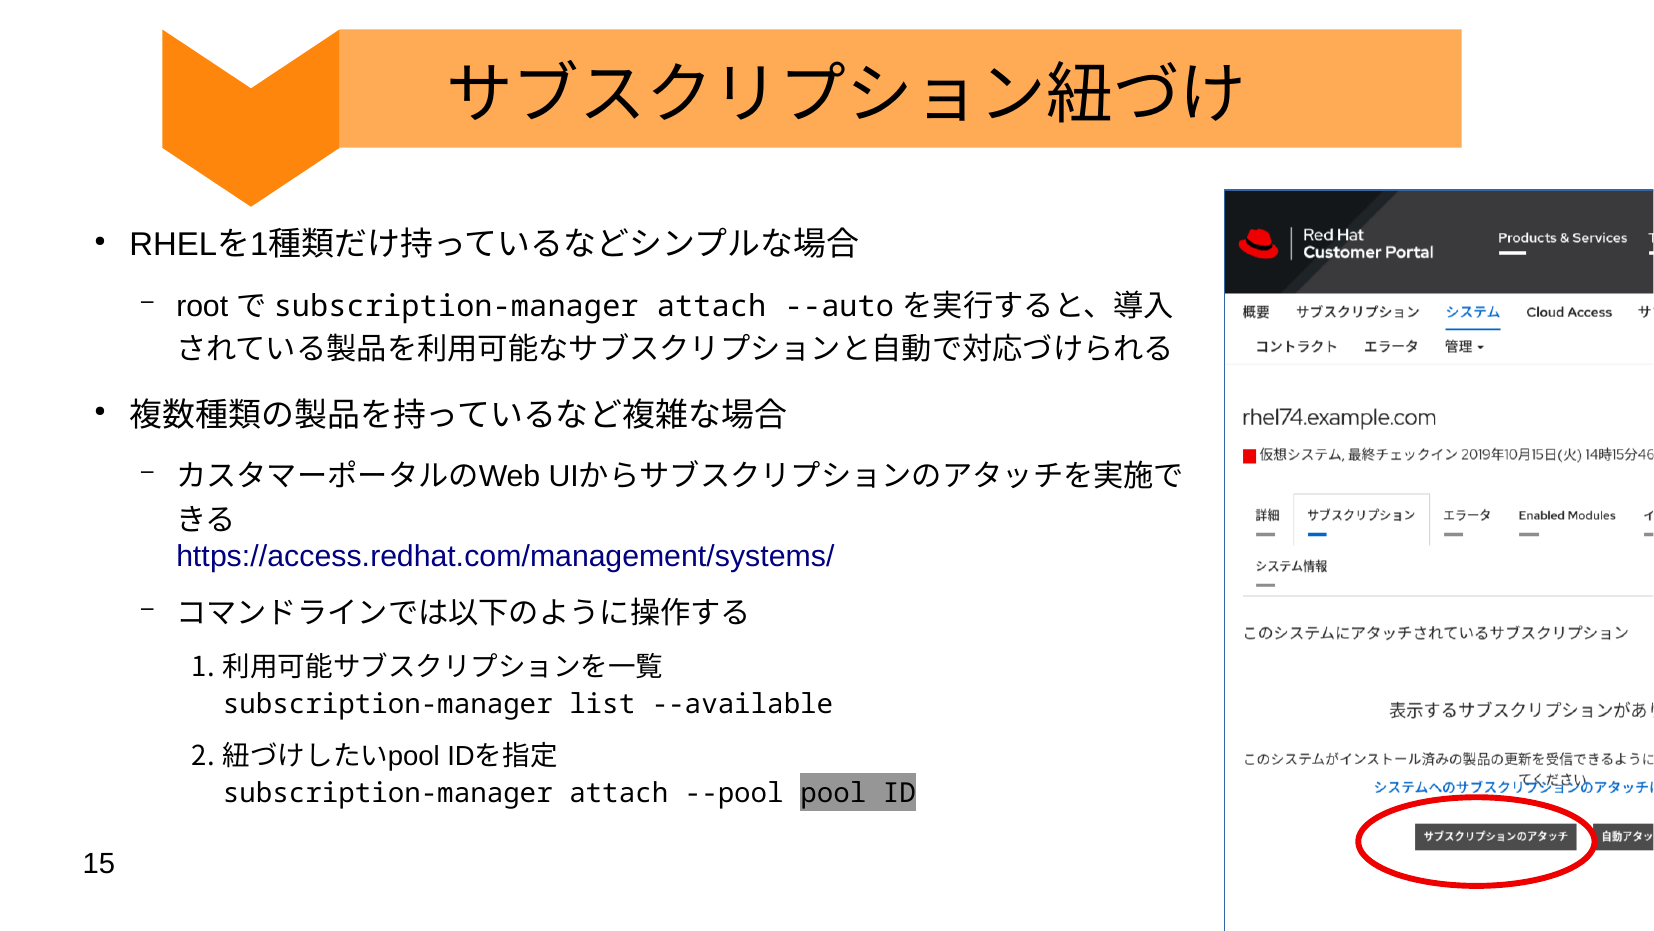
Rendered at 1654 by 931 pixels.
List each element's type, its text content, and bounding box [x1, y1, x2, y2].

text_box サブスクリプション紐づけ [340, 29, 1462, 148]
text_box [162, 29, 340, 207]
picture [1225, 190, 1654, 931]
list RHELを1種類だけ持っているなどシンプルな場合 root で subscription-manager attach --auto を実行すると、導入されている製品を利用可能なサブスクリプションと自動で対応づけられる 複数種類の製品を持っているなど複雑な場合 カスタマーポータルのWeb UIからサブスクリプションのアタッチを実施できる https://access.redhat.com/management/systems/ コマンドラインでは以下のように操作する 利用可能サブスクリプションを一覧 subscription-manager list --available 紐づけしたいpool IDを指定 subscription-manager attach --pool pool ID [82, 217, 1196, 827]
